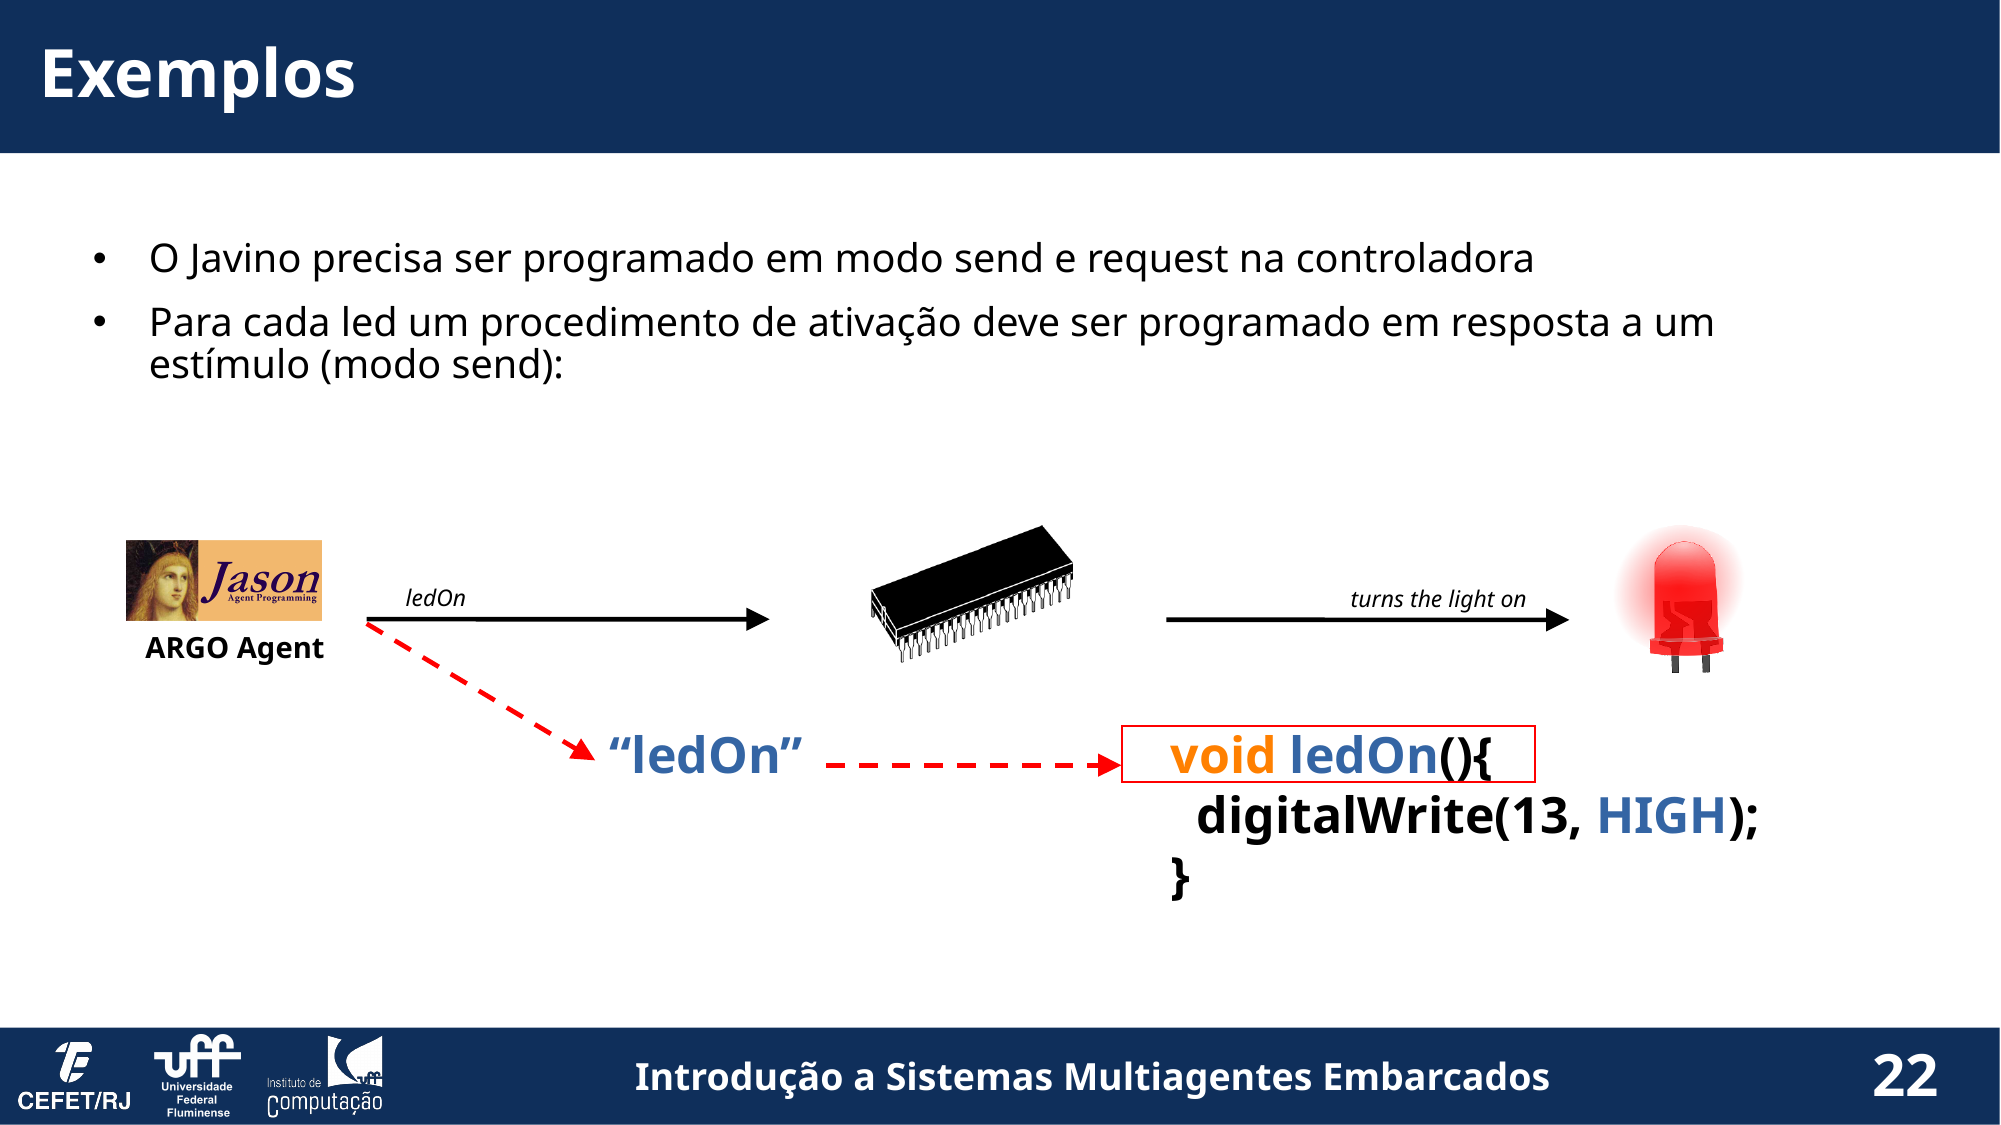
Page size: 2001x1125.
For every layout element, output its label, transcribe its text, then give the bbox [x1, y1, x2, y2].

picture [18, 1021, 130, 1125]
text_box ARGO Agent [110, 622, 361, 672]
text_box void ledOn(){ digitalWrite(13, HIGH); } [1155, 716, 1979, 1004]
text_box Exemplos [25, 23, 2000, 119]
picture [871, 525, 1073, 663]
text_box turns the light on [1316, 576, 1561, 620]
text_box “ledOn” [594, 716, 862, 798]
picture [153, 1033, 242, 1122]
text_box ledOn [378, 576, 493, 619]
text_box void ledOn(){ digitalWrite(13, HIGH); } [1155, 727, 1534, 781]
text_box O Javino precisa ser programado em modo send e request na controladora Para cada led um procedimento de ativação deve ser programado em resposta a um estímulo (modo send): [77, 231, 1833, 1006]
picture [265, 1033, 384, 1118]
picture [126, 540, 322, 621]
picture [1605, 525, 1754, 673]
